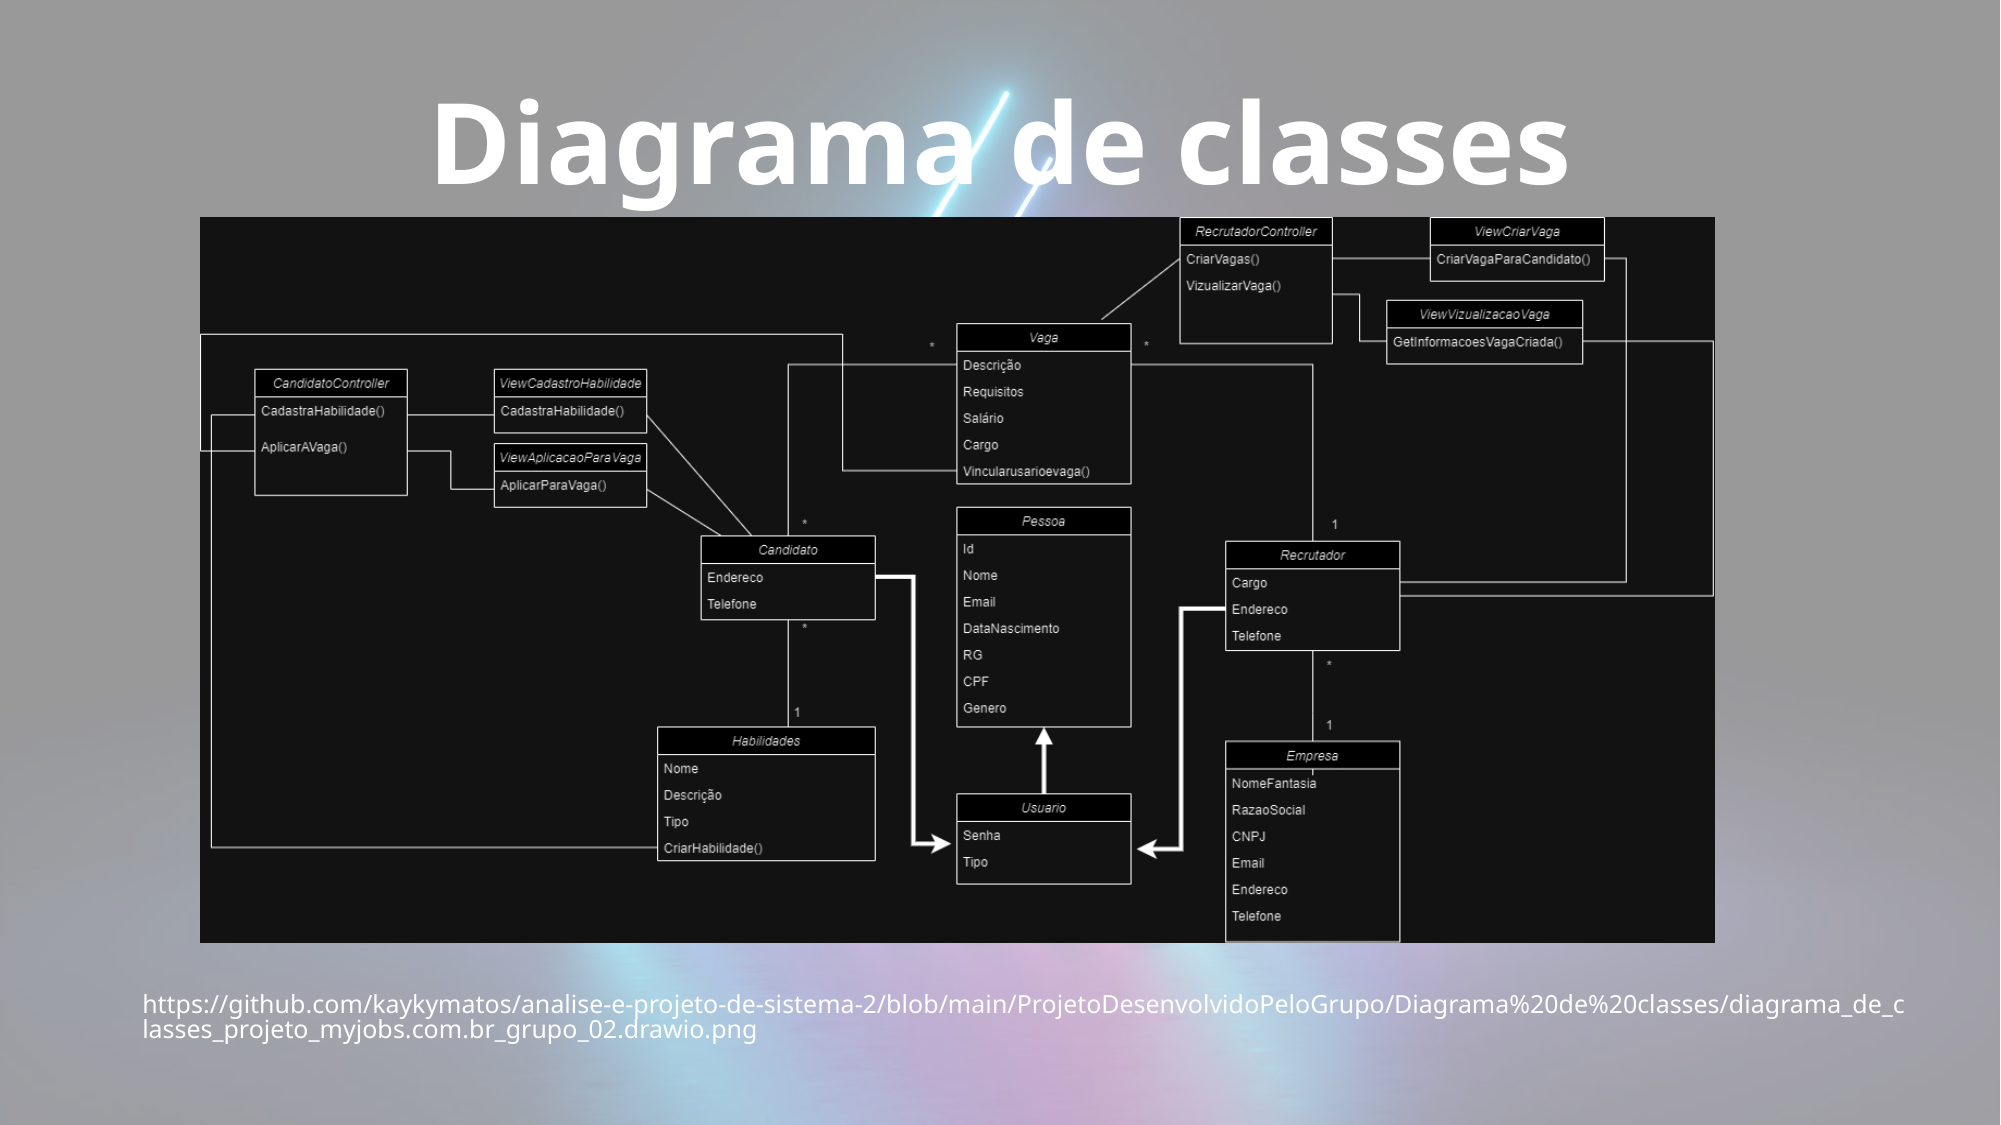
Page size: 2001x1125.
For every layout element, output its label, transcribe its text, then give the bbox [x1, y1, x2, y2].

picture [0, 0, 2000, 1125]
text_box Diagrama de classes [284, 64, 1716, 217]
text_box https://github.com/kaykymatos/analise-e-projeto-de-sistema-2/blob/main/ProjetoDesenvolvidoPeloGrupo/Diagrama%20de%20classes/diagrama_de_classes_projeto_myjobs.com.br_grupo_02.drawio.png [127, 981, 1927, 1057]
